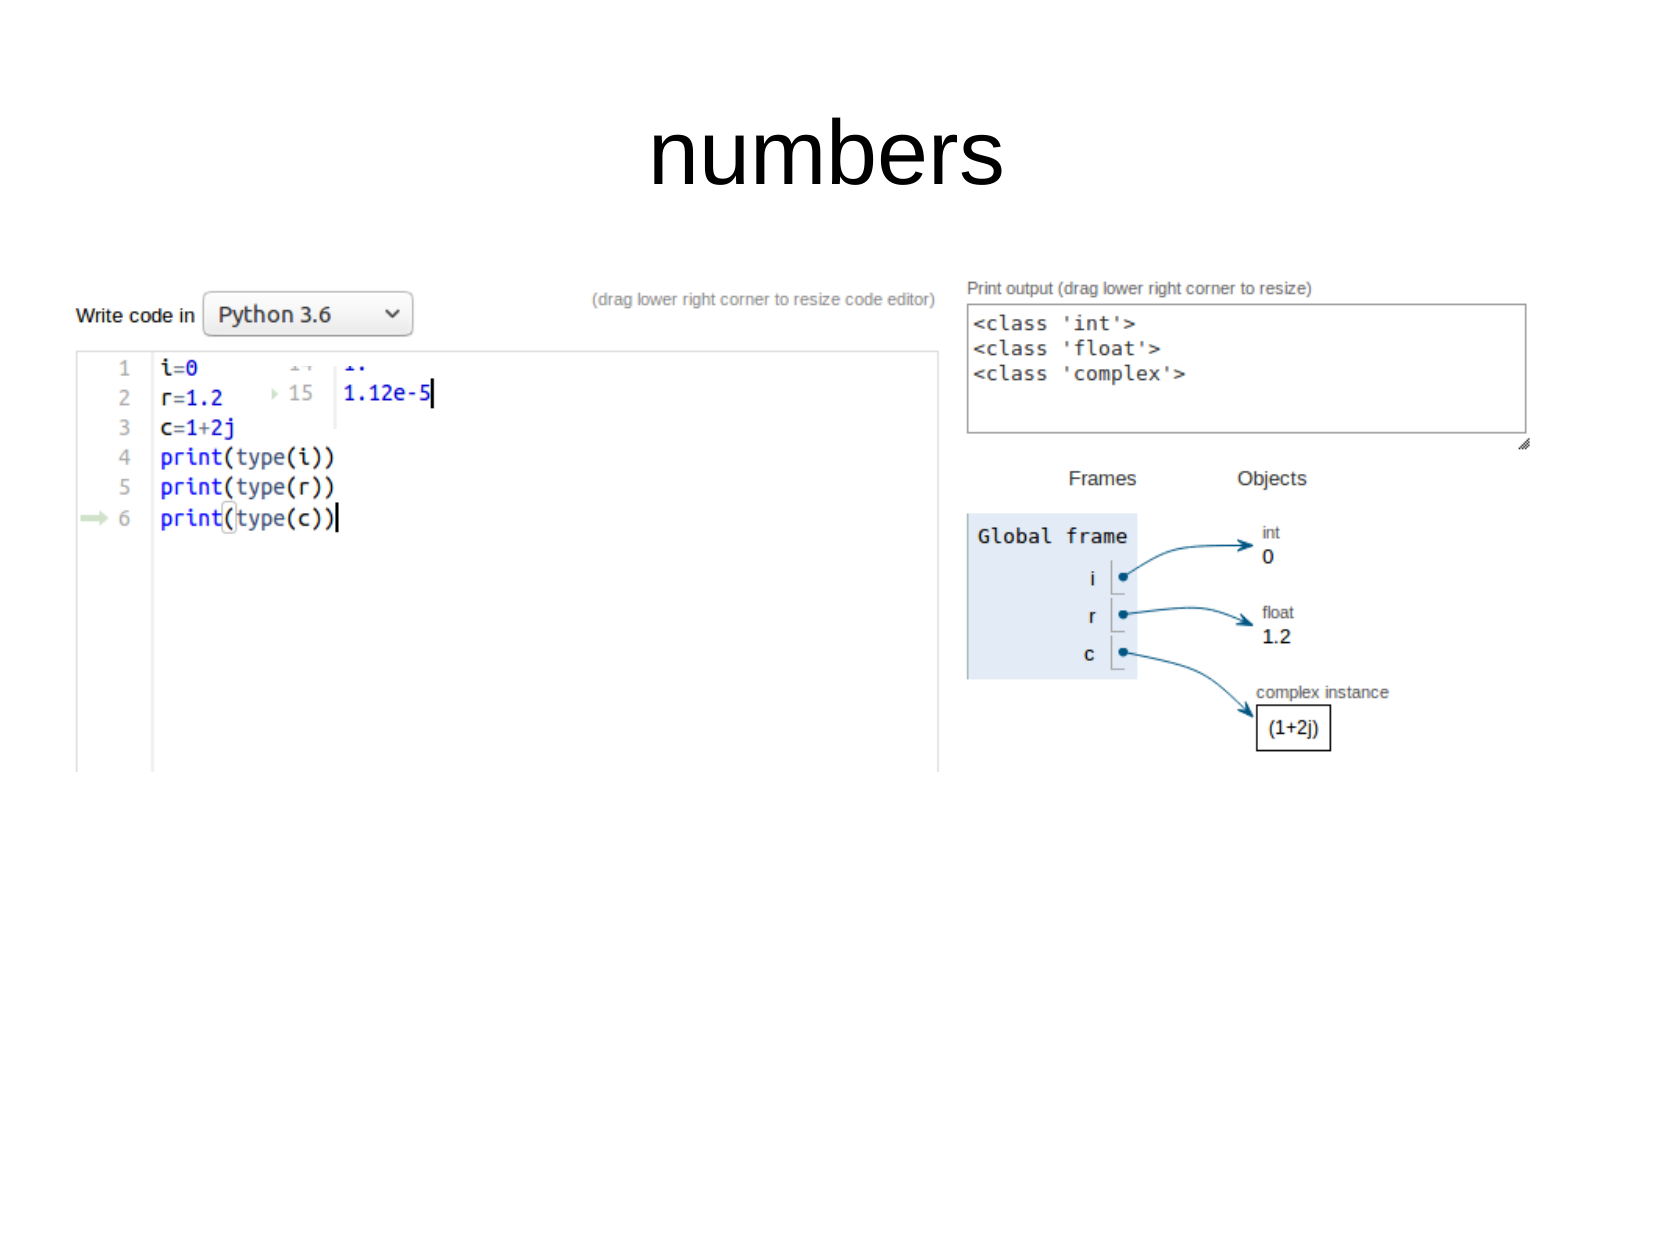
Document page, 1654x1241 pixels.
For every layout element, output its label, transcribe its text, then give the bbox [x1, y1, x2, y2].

picture [59, 271, 1544, 772]
title numbers [82, 49, 1571, 257]
